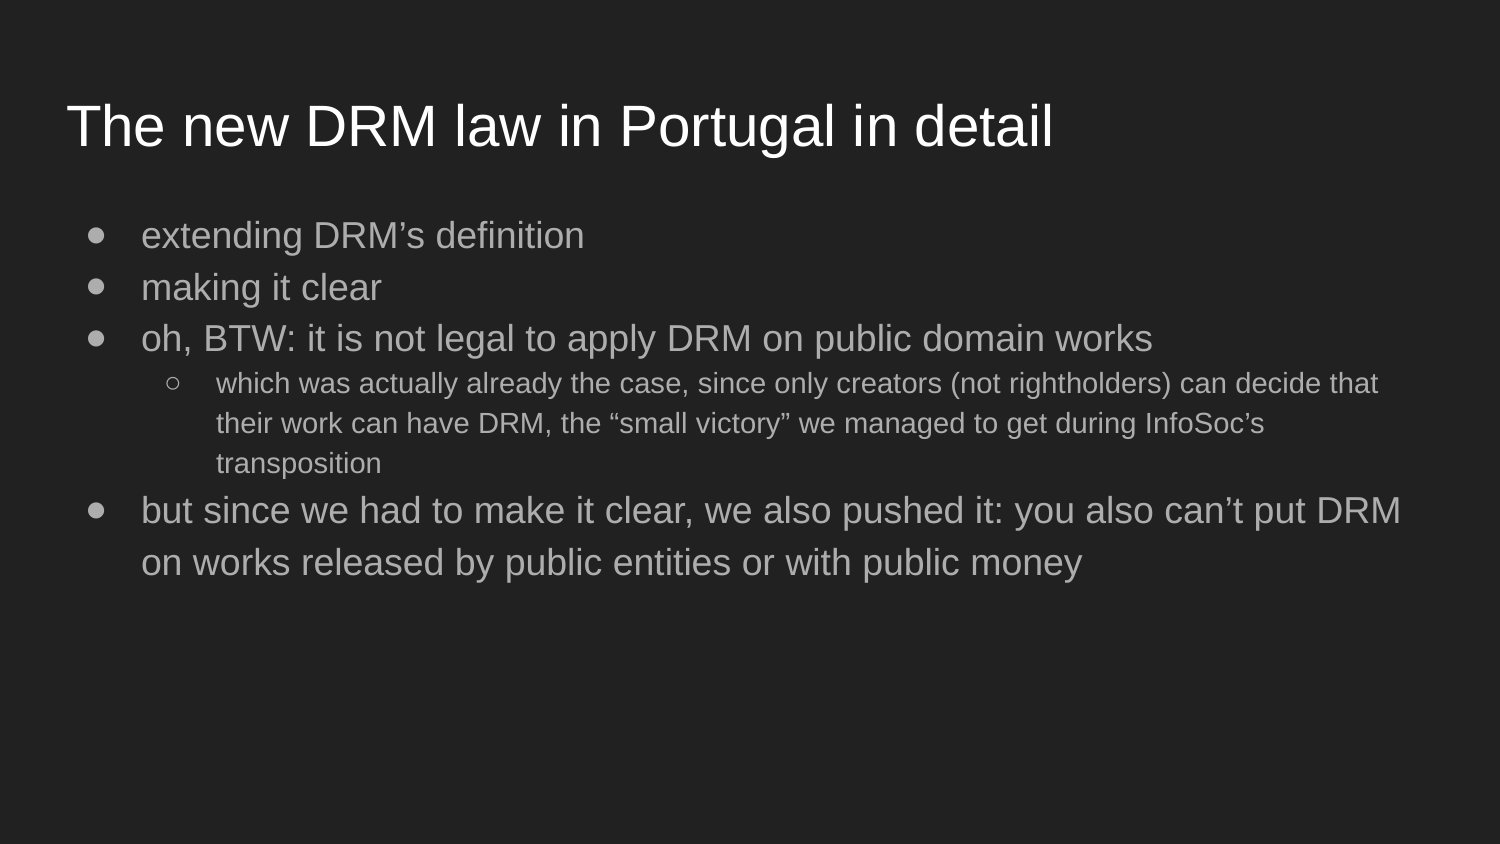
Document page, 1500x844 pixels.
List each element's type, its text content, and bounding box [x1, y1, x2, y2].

list extending DRM’s definition making it clear oh, BTW: it is not legal to apply DRM on public domain works which was actually already the case, since only creators (not rightholders) can decide that their work can have DRM, the “small victory” we managed to get during InfoSoc’s transposition but since we had to make it clear, we also pushed it: you also can’t put DRM on works released by public entities or with public money [51, 189, 1449, 750]
title The new DRM law in Portugal in detail [51, 72, 1449, 167]
